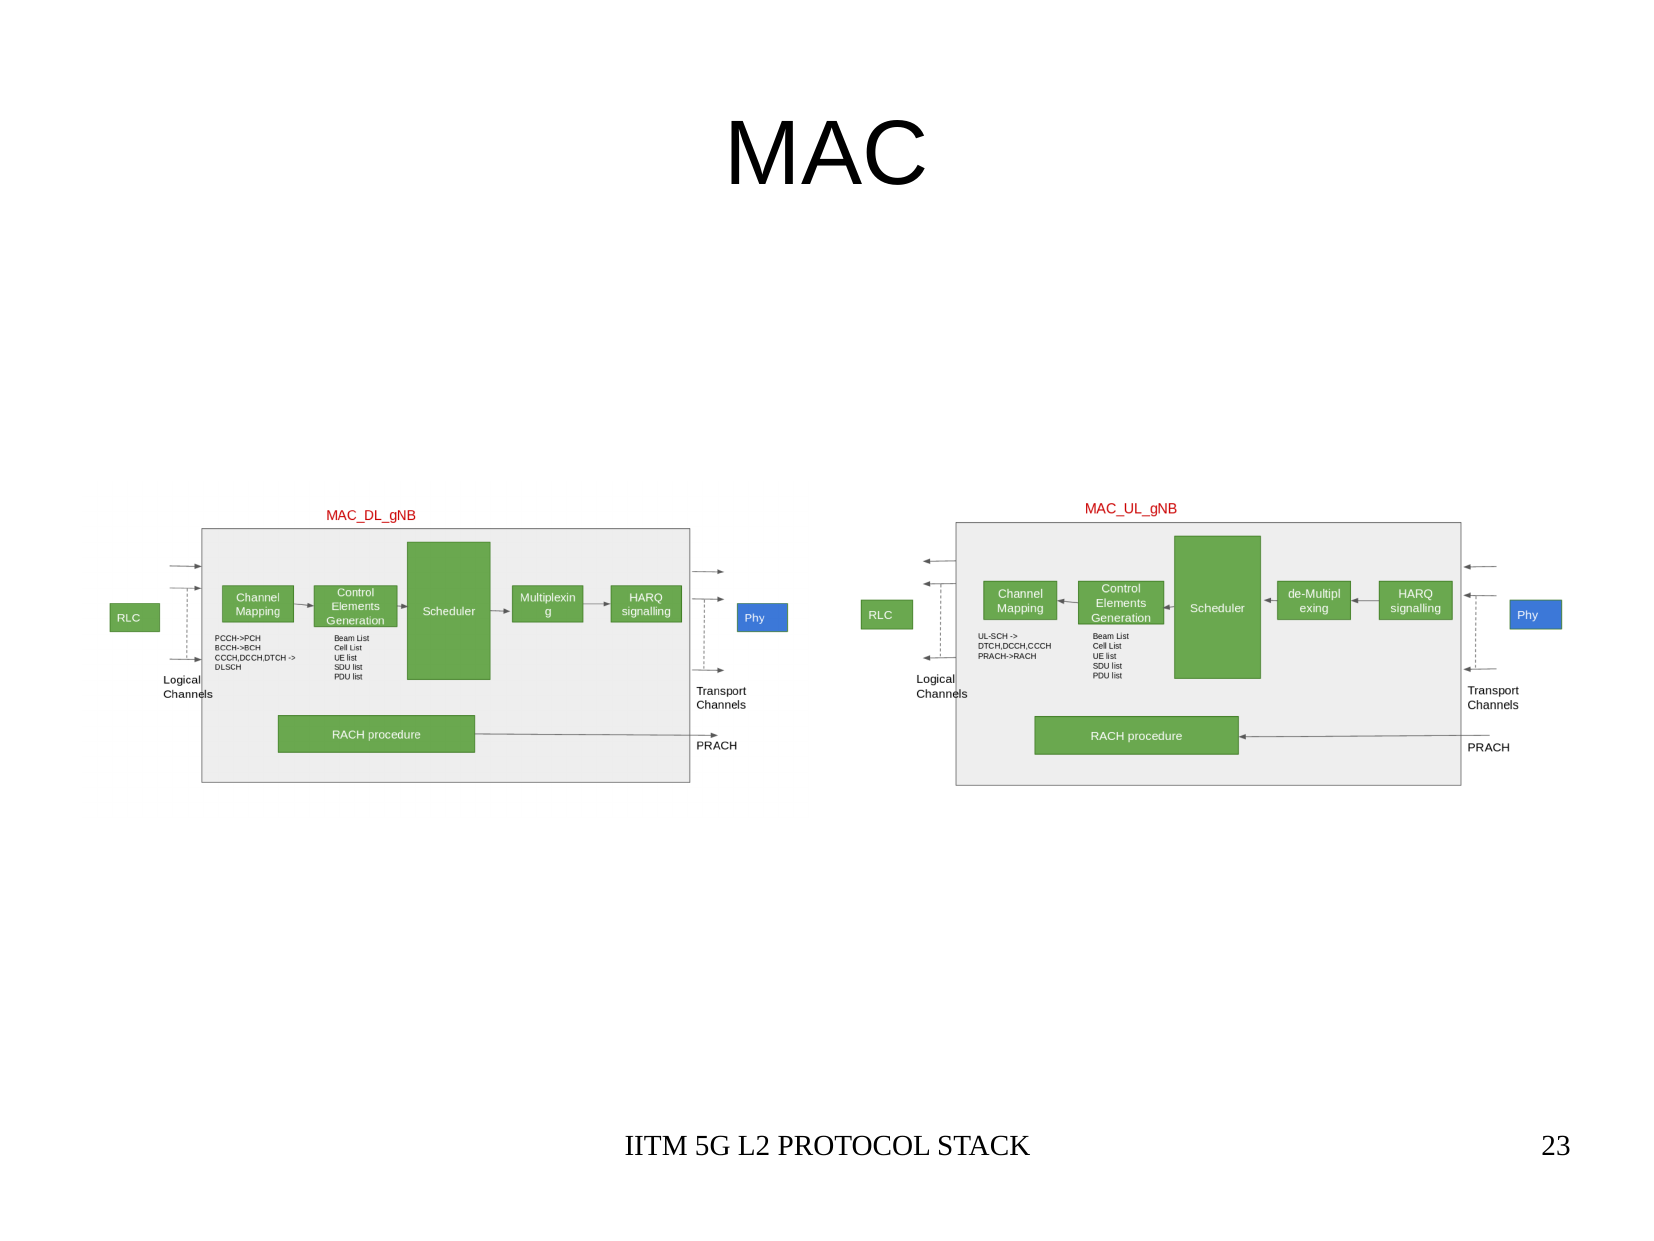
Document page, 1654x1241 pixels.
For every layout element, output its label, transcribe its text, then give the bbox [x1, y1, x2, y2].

picture [82, 481, 809, 818]
picture [845, 479, 1572, 820]
title MAC [82, 49, 1571, 257]
